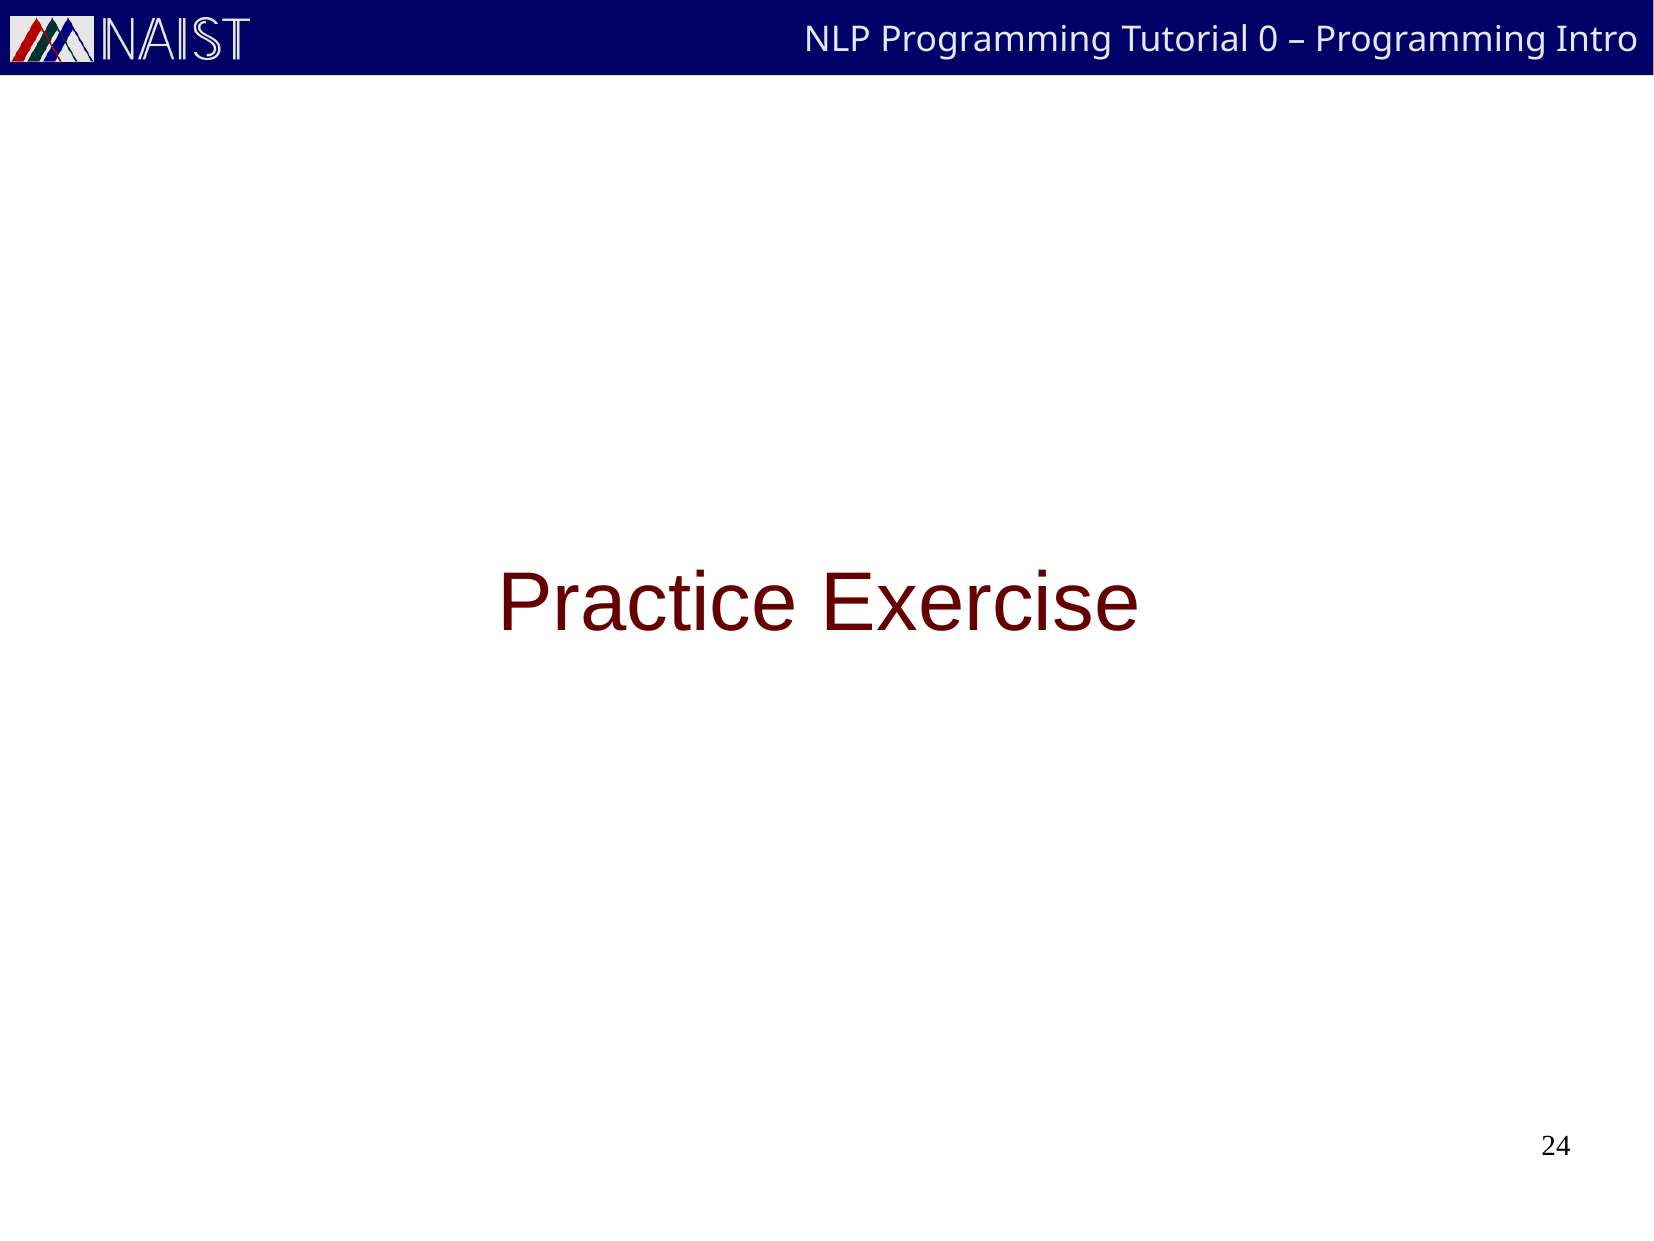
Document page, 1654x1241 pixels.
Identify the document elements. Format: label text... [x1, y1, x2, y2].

picture [102, 17, 251, 60]
picture [10, 16, 94, 62]
title Practice Exercise [75, 506, 1564, 698]
